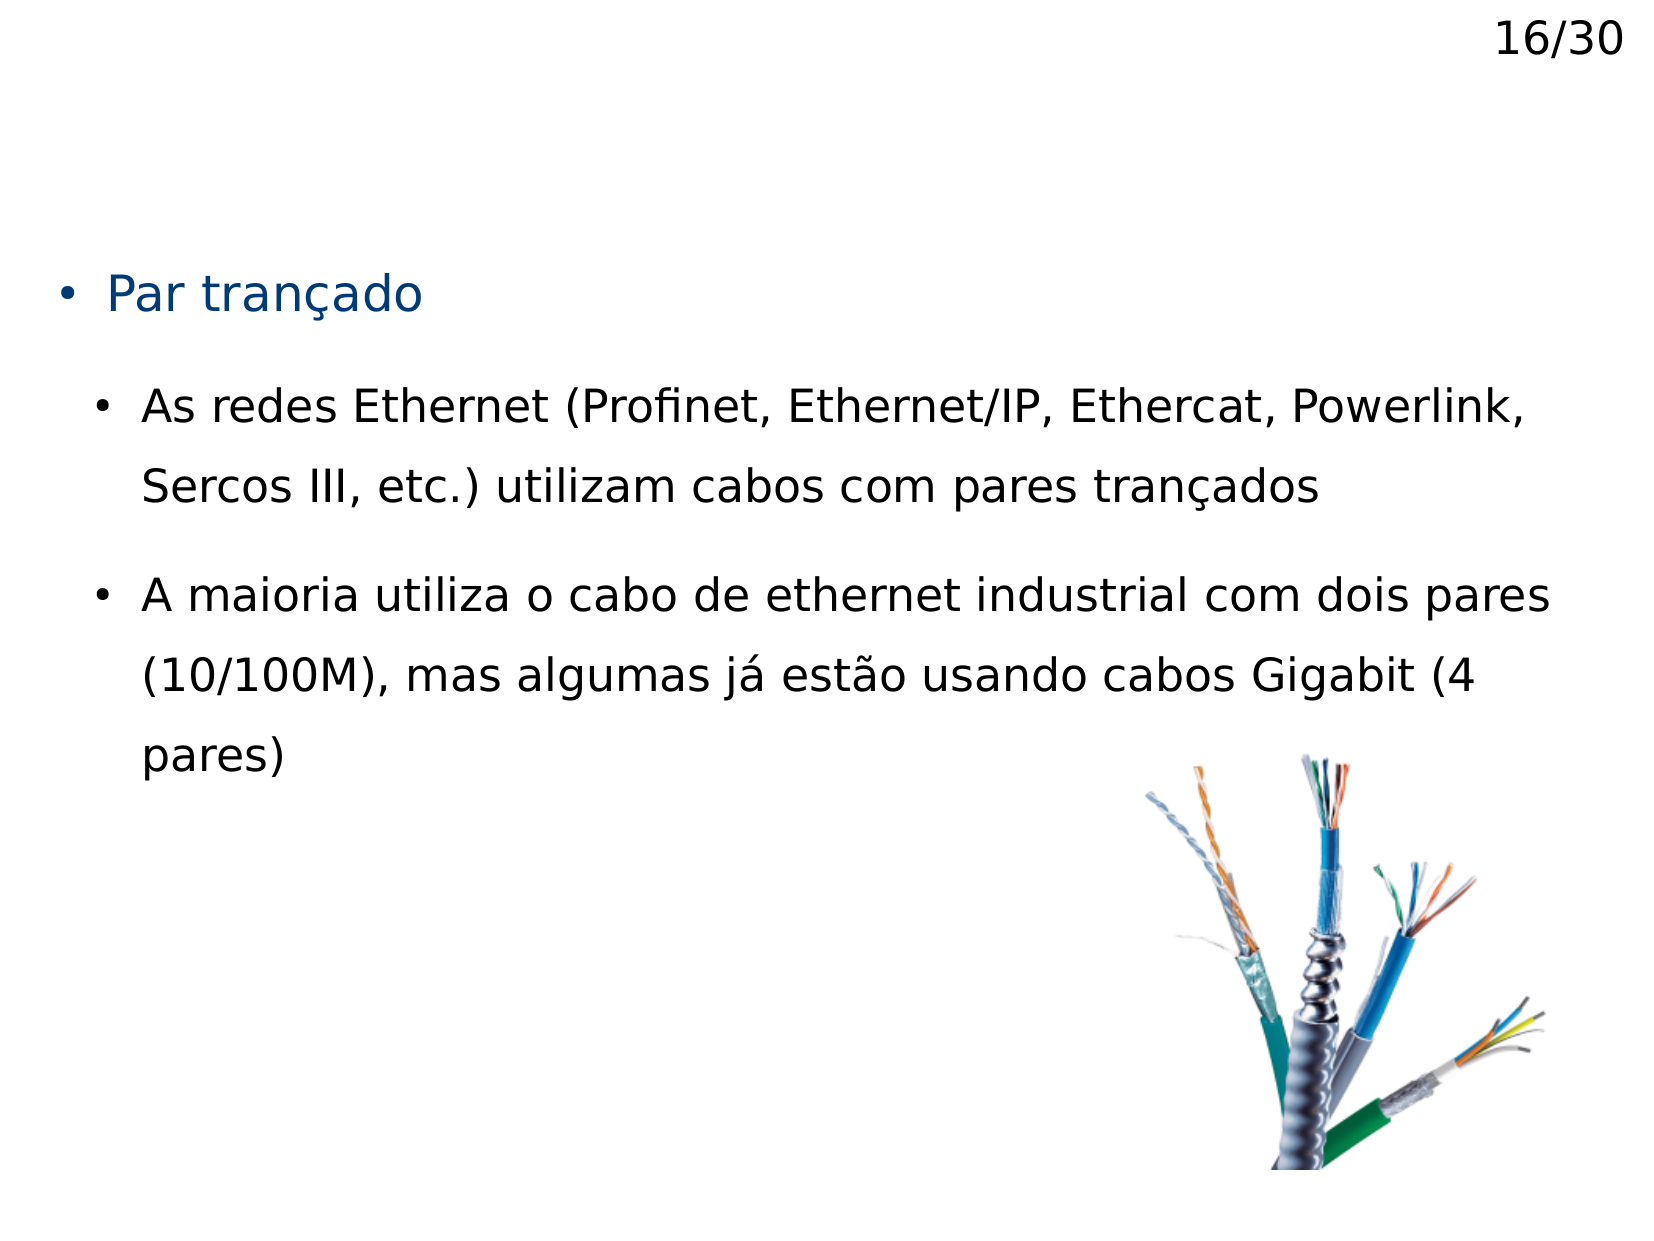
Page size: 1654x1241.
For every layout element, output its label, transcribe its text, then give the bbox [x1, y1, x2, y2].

picture [1145, 751, 1546, 1171]
list Par trançado As redes Ethernet (Profinet, Ethernet/IP, Ethercat, Powerlink, Sercos III, etc.) utilizam cabos com pares trançados A maioria utiliza o cabo de ethernet industrial com dois pares (10/100M), mas algumas já estão usando cabos Gigabit (4 pares) [59, 236, 1625, 1211]
